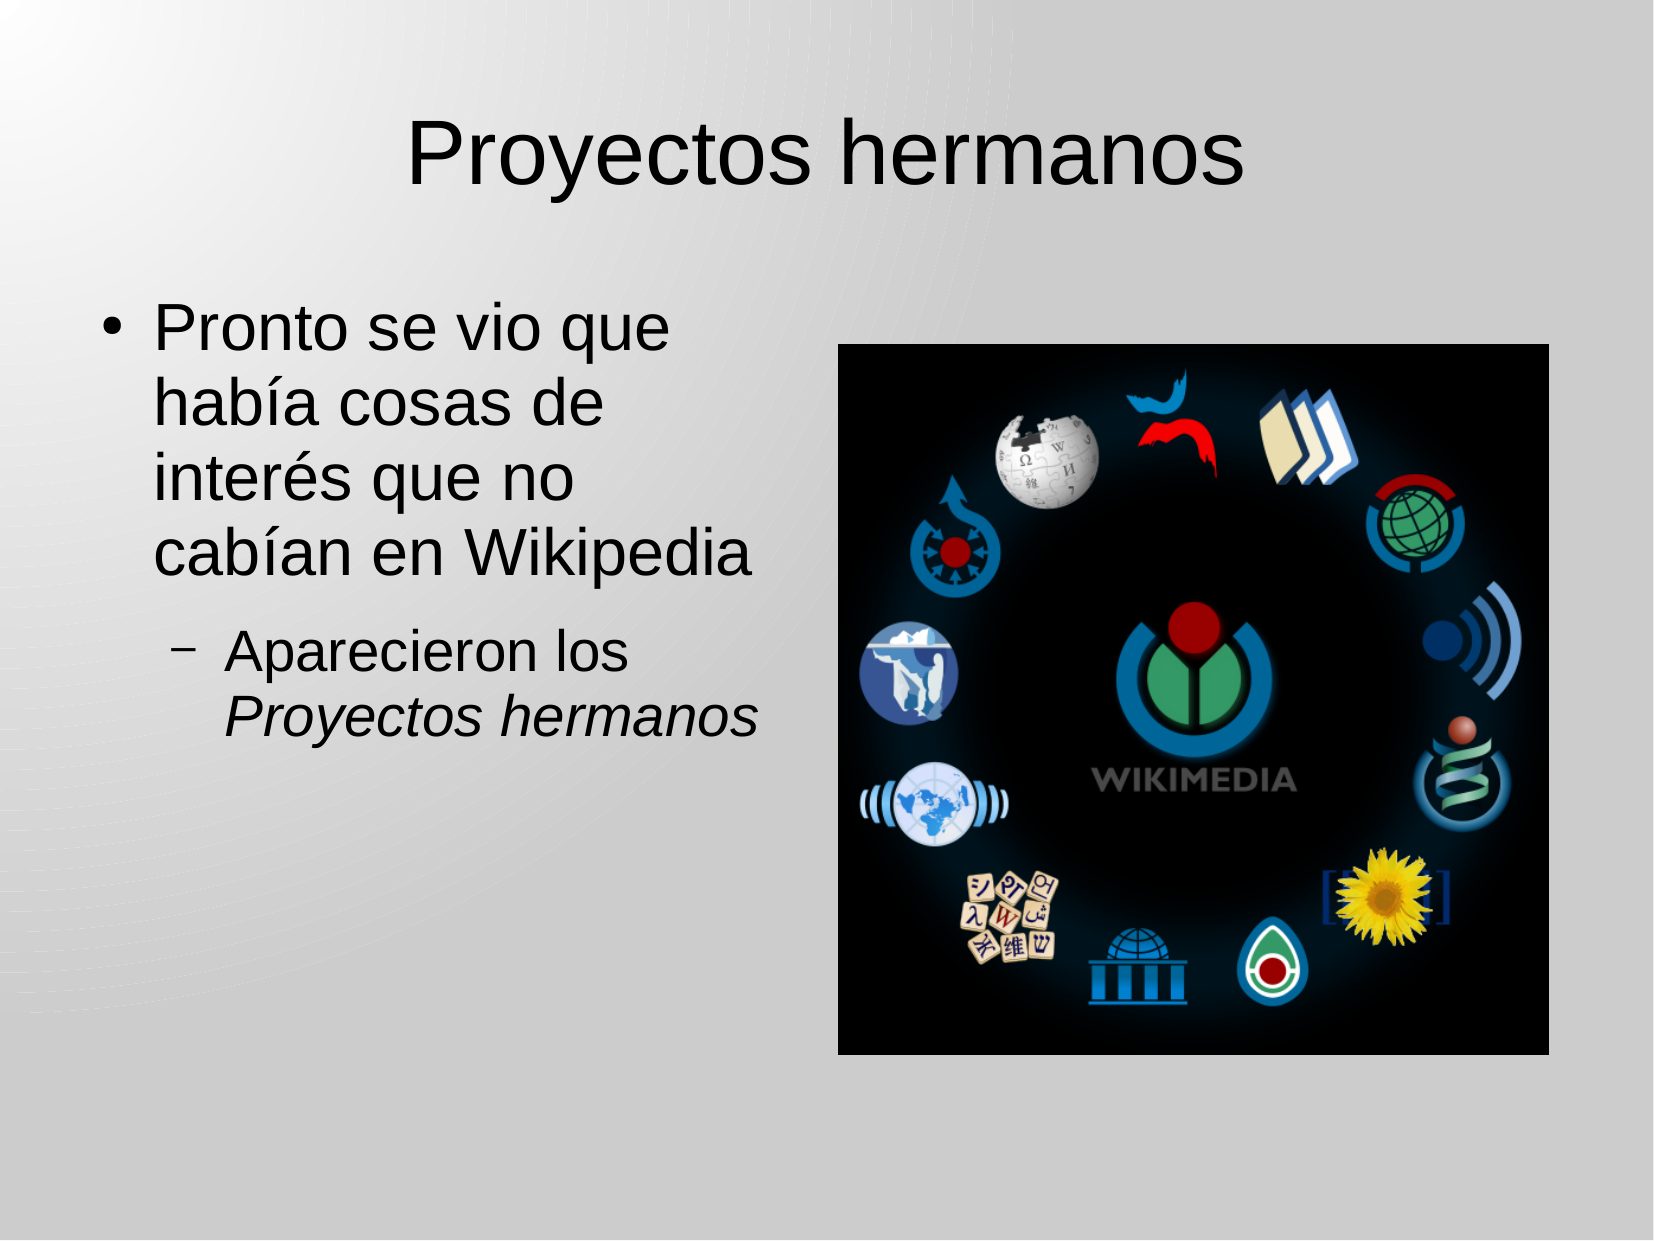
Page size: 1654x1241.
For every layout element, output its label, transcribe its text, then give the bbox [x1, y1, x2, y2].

title Proyectos hermanos [82, 49, 1571, 257]
list Pronto se vio que había cosas de interés que no cabían en Wikipedia Aparecieron los Proyectos hermanos [82, 290, 793, 1109]
picture [838, 344, 1549, 1055]
